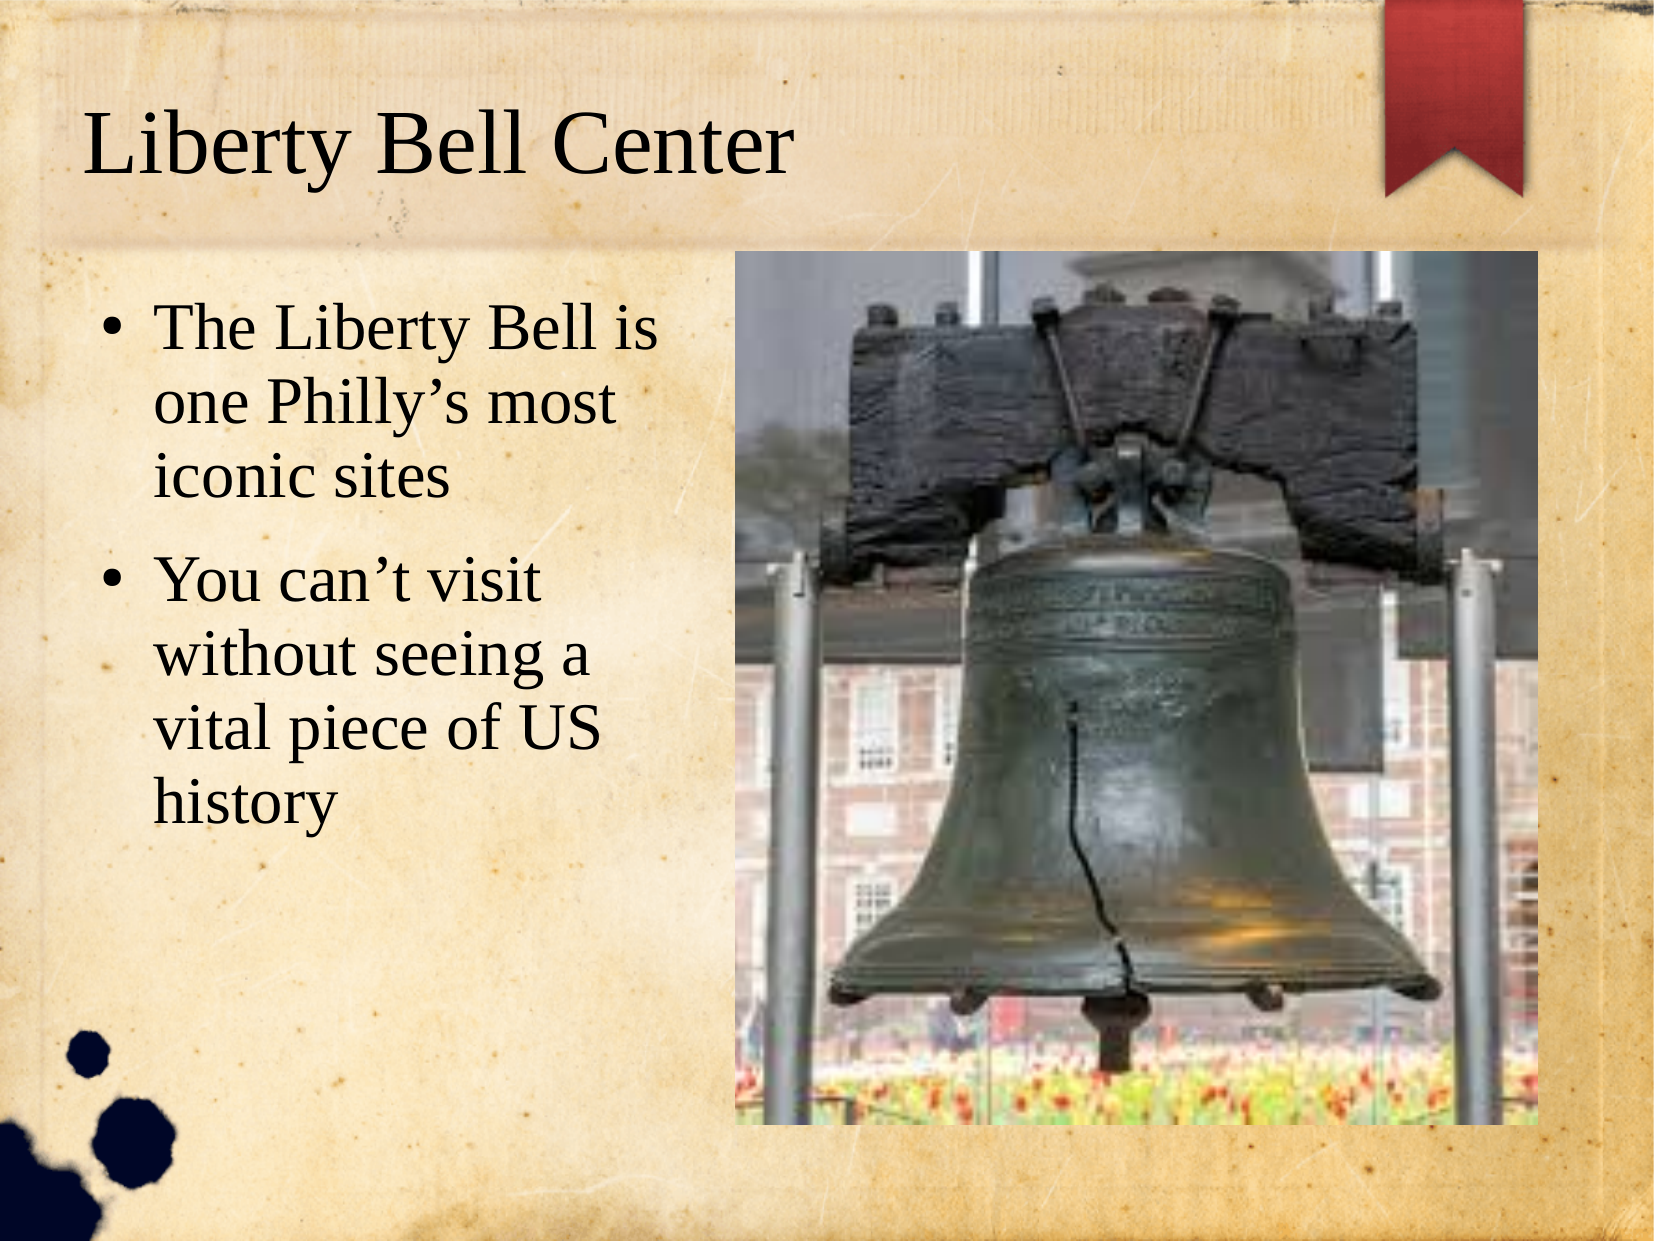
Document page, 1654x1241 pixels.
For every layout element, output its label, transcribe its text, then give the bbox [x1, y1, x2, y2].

picture [0, 0, 1654, 1241]
list The Liberty Bell is one Philly’s most iconic sites You can’t visit without seeing a vital piece of US history [82, 290, 676, 1010]
title Liberty Bell Center [82, 49, 1347, 237]
